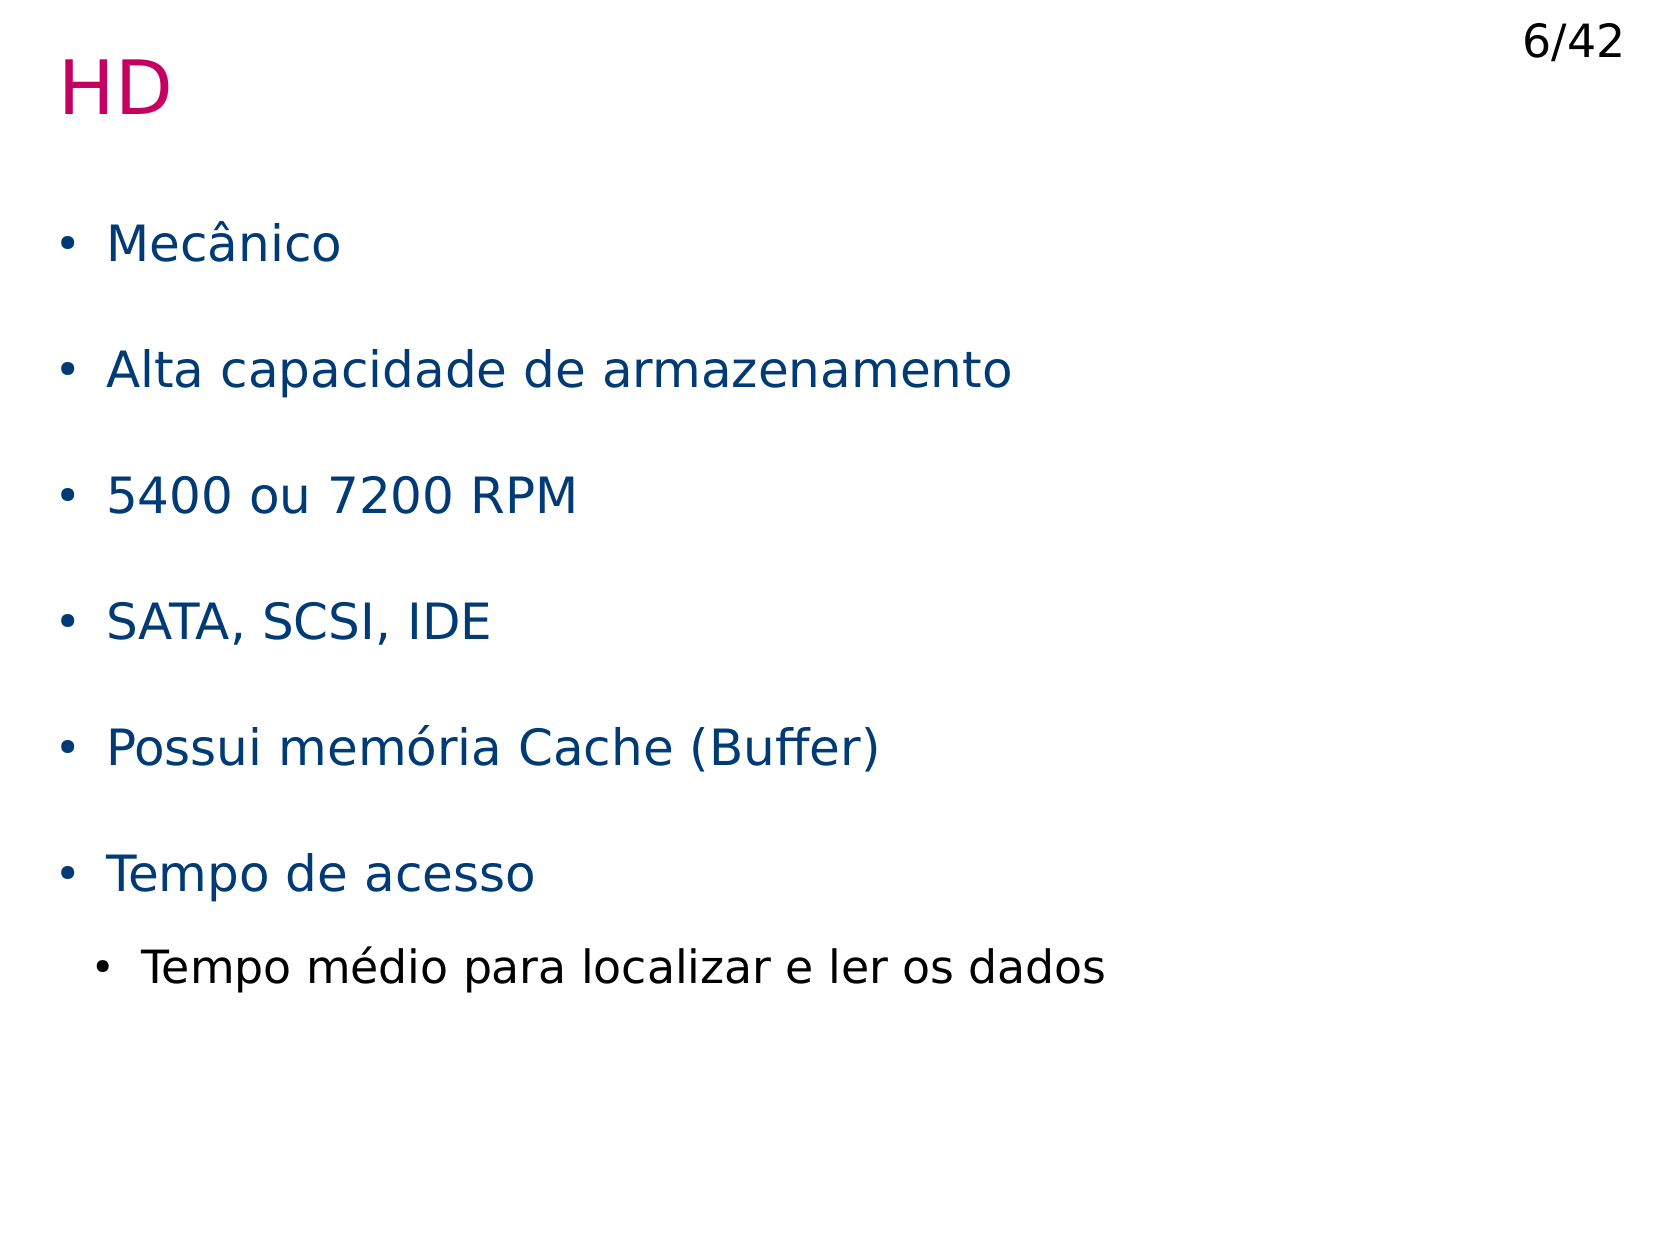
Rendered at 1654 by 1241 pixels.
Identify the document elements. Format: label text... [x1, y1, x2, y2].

title HD [59, 29, 1625, 148]
list Mecânico Alta capacidade de armazenamento 5400 ou 7200 RPM SATA, SCSI, IDE Possui memória Cache (Buffer) Tempo de acesso Tempo médio para localizar e ler os dados [59, 206, 1625, 1211]
